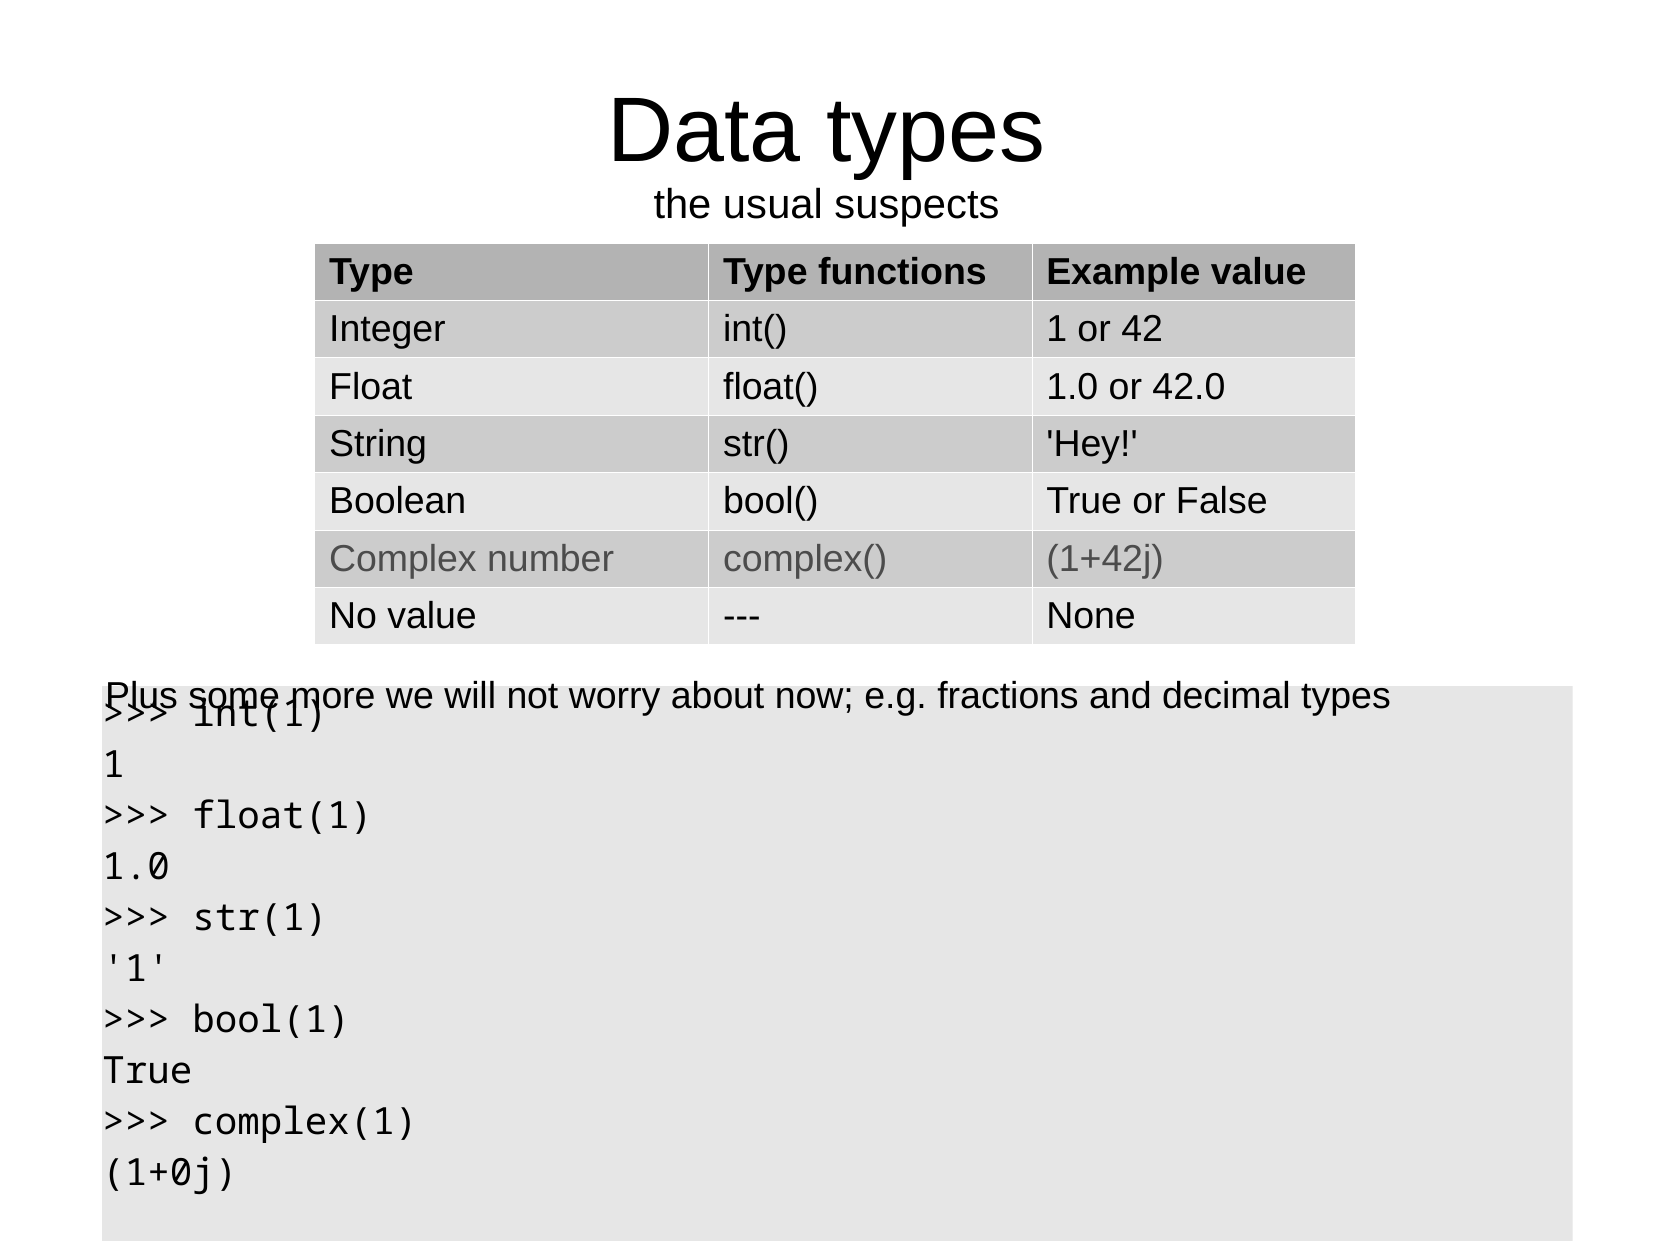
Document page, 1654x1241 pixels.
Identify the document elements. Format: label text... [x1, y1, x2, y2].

table_cell 'Hey!' [1033, 416, 1355, 472]
table_cell True or False [1033, 473, 1355, 530]
table_cell 1.0 or 42.0 [1033, 358, 1355, 415]
text_box >>> int(1) 1 >>> float(1) 1.0 >>> str(1) '1' >>> bool(1) True >>> complex(1) (1+0j) Code examples from https://docs.python.org/2/tutorial/ [102, 765, 1573, 1219]
table_cell float() [709, 358, 1032, 415]
table_cell Boolean [315, 473, 708, 530]
table_cell str() [709, 416, 1032, 472]
table_cell 1 or 42 [1033, 301, 1355, 357]
table_header Type functions [709, 244, 1032, 300]
table_cell (1+42j) [1033, 531, 1355, 587]
table_cell Integer [315, 301, 708, 357]
table_cell bool() [709, 473, 1032, 530]
table_cell int() [709, 301, 1032, 357]
table_header Example value [1033, 244, 1355, 300]
title Data types the usual suspects [82, 49, 1571, 257]
table_cell String [315, 416, 708, 472]
table_cell complex() [709, 531, 1032, 587]
table_header Type [315, 244, 708, 300]
text_box Plus some more we will not worry about now; e.g. fractions and decimal types [90, 667, 1551, 725]
table_cell None [1033, 588, 1355, 644]
table_cell Complex number [315, 531, 708, 587]
table_cell Float [315, 358, 708, 415]
table_cell --- [709, 588, 1032, 644]
table_cell No value [315, 588, 708, 644]
